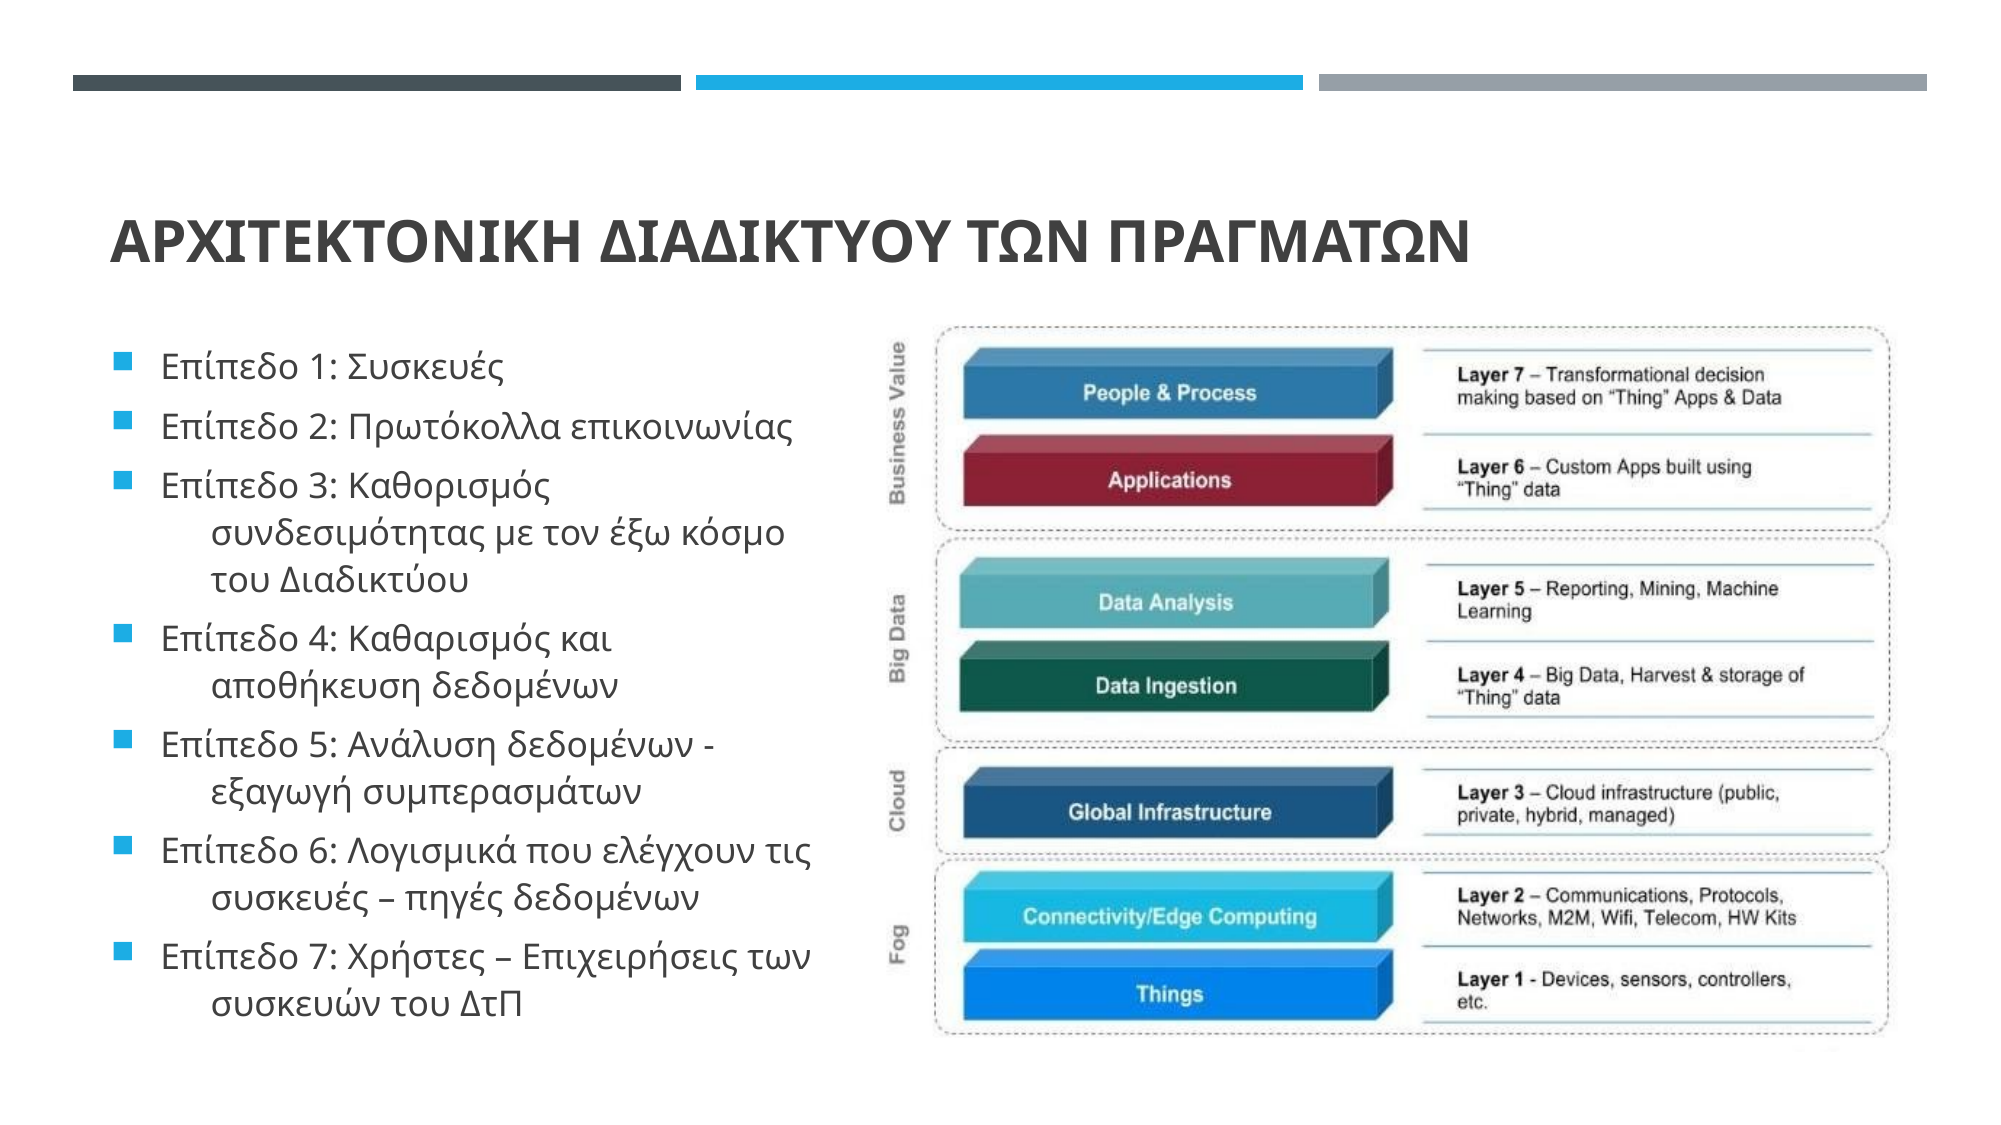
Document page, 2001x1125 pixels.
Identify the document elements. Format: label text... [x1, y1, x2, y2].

list Επίπεδο 1: Συσκευές Επίπεδο 2: Πρωτόκολλα επικοινωνίας Επίπεδο 3: Καθορισμός συνδεσιμότητας με τον έξω κόσμο του Διαδικτύου Επίπεδο 4: Καθαρισμός και αποθήκευση δεδομένων Επίπεδο 5: Ανάλυση δεδομένων - εξαγωγή συμπερασμάτων Επίπεδο 6: Λογισμικά που ελέγχουν τις συσκευές – πηγές δεδομένων Επίπεδο 7: Χρήστες – Επιχειρήσεις των συσκευών του ΔτΠ [95, 328, 844, 1036]
picture [875, 300, 1905, 1052]
title Αρχιτεκτονικη Διαδικτυου των πραγματων [95, 119, 1905, 282]
